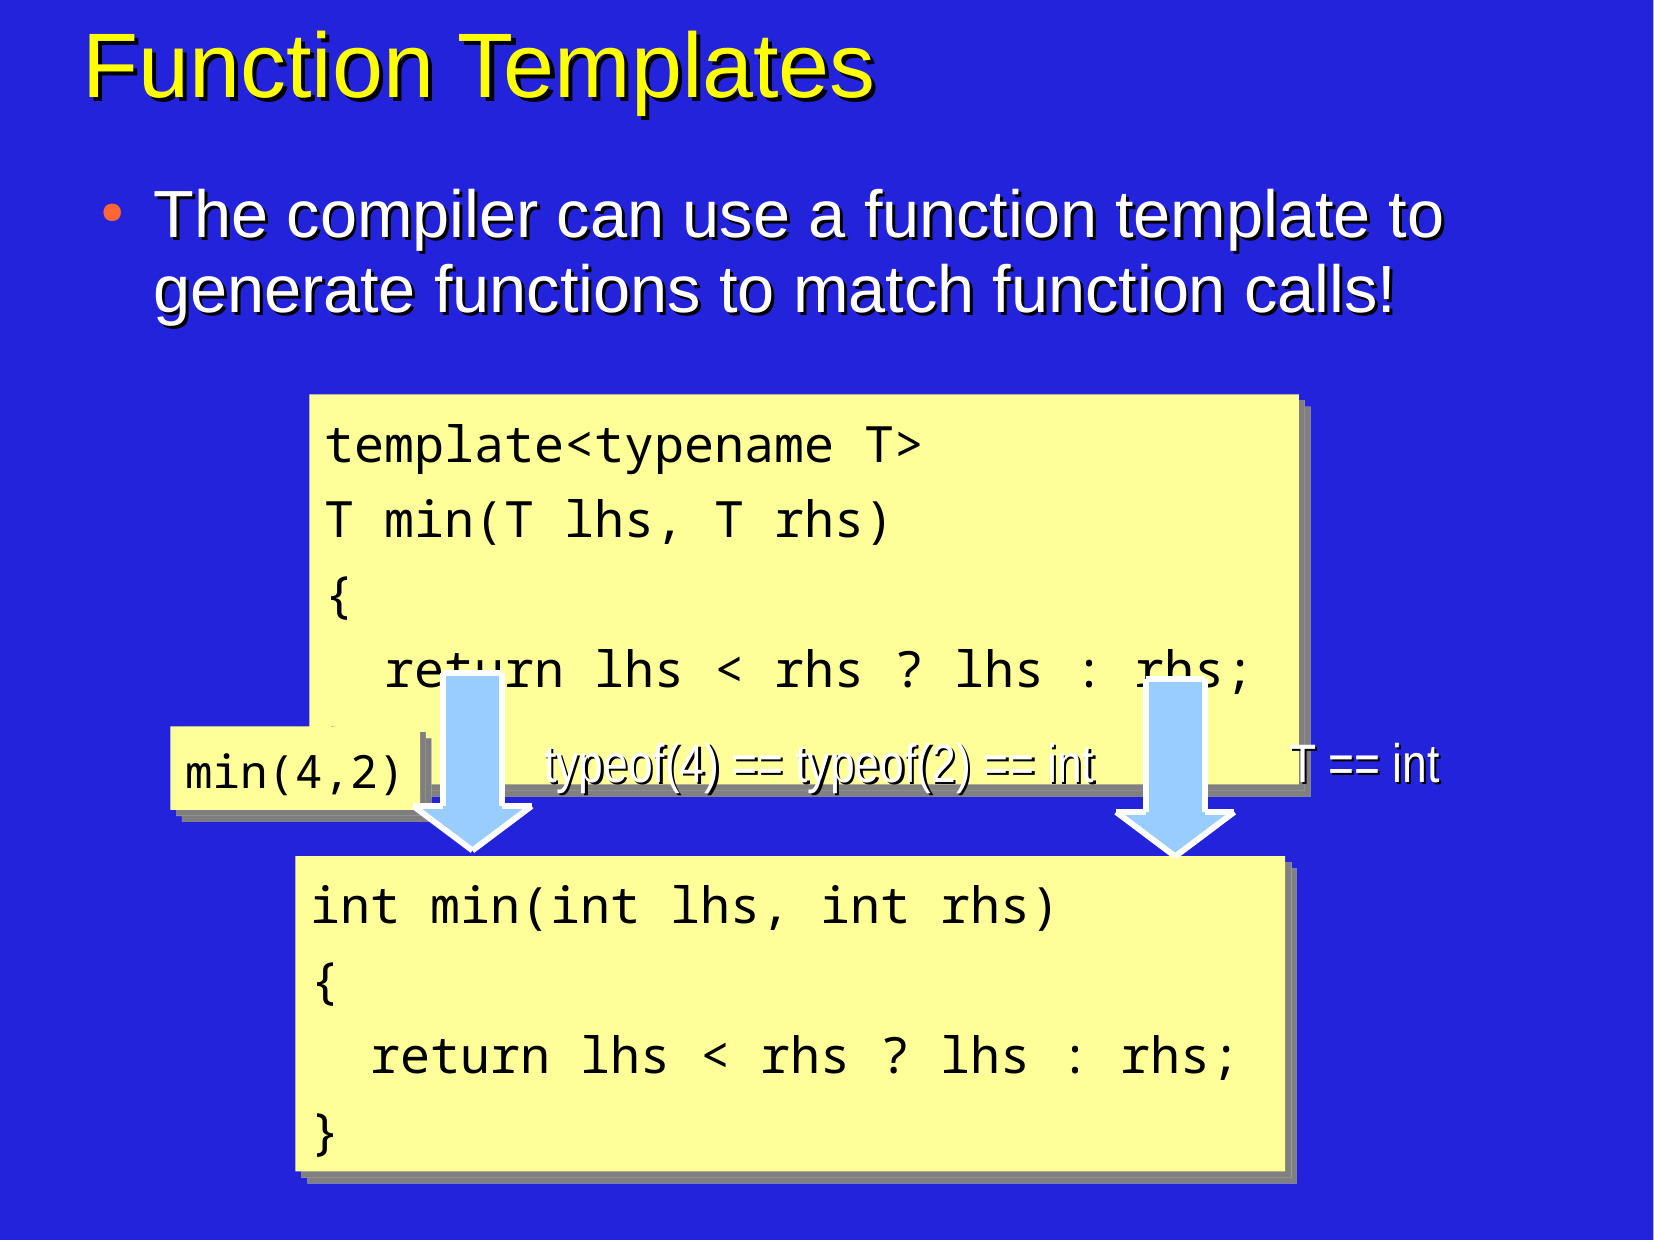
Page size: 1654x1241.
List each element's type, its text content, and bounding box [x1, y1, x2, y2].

text_box [1116, 679, 1235, 857]
text_box template<typename T> T min(T lhs, T rhs) { return lhs < rhs ? lhs : rhs; } [309, 394, 1299, 785]
text_box min(4,2) [170, 726, 421, 810]
text_box typeof(4) == typeof(2) == int T == int [1205, 720, 1595, 801]
title Function Templates [82, 2, 1571, 130]
text_box typeof(4) == typeof(2) == int T == int [529, 720, 1145, 801]
text_box int min(int lhs, int rhs) { return lhs < rhs ? lhs : rhs; } [295, 856, 1286, 1172]
list The compiler can use a function template to generate functions to match function calls! [82, 177, 1571, 1182]
text_box [413, 673, 532, 851]
